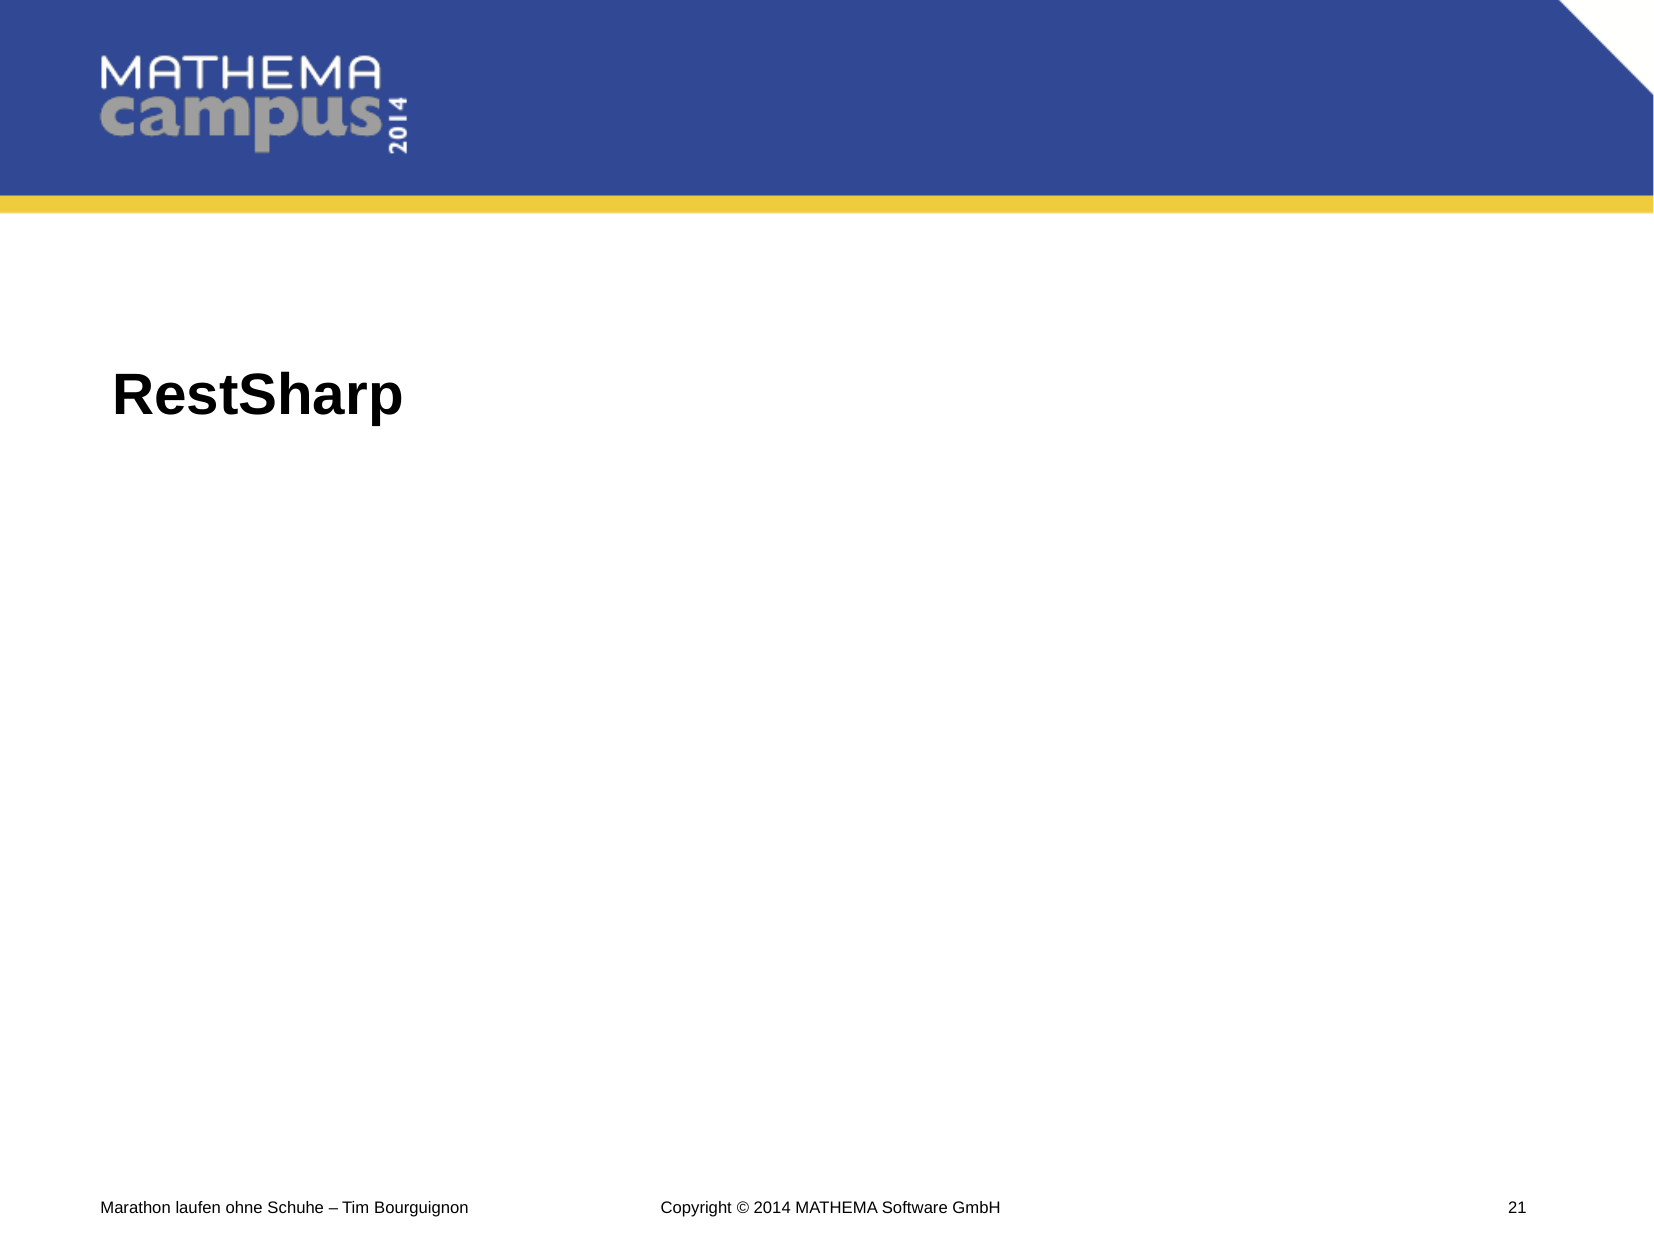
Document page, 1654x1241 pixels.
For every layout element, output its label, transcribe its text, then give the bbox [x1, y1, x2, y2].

subtitle RestSharp [112, 361, 1530, 1102]
picture [0, 0, 1654, 217]
